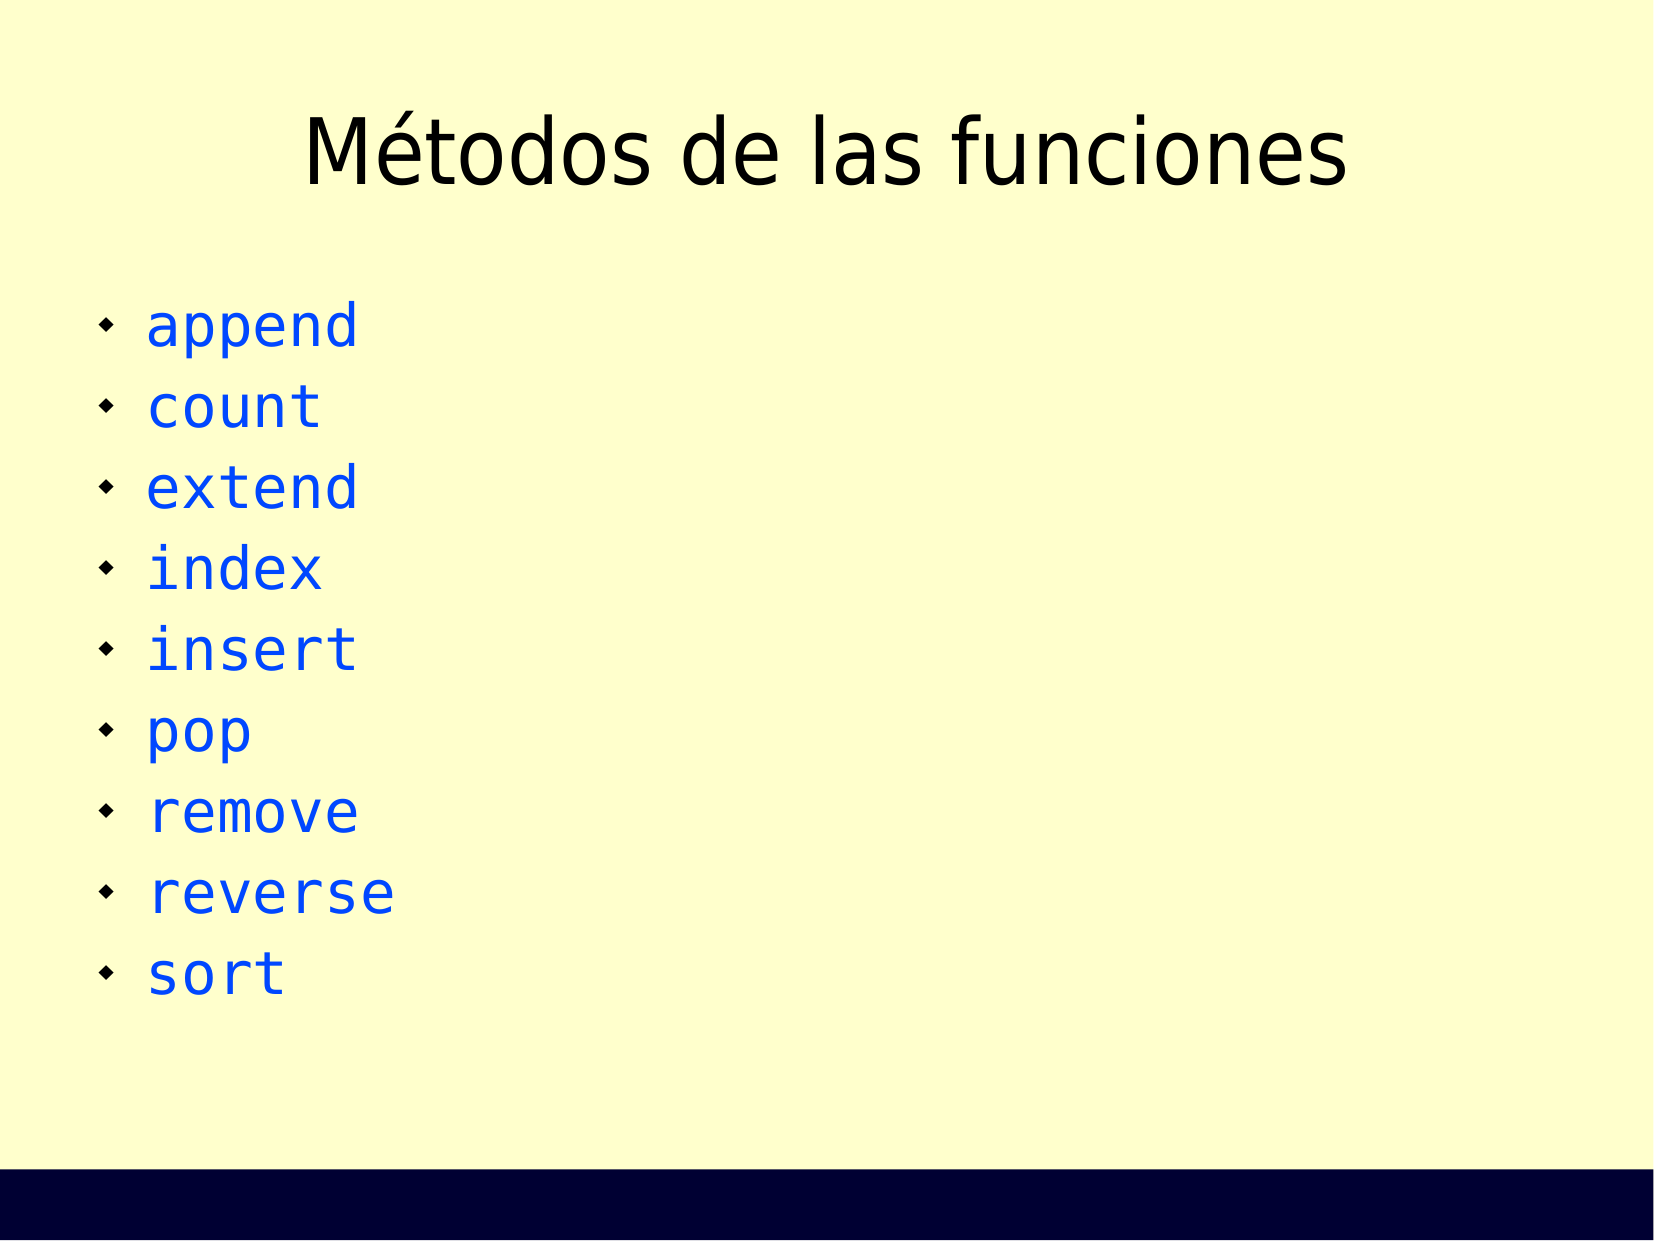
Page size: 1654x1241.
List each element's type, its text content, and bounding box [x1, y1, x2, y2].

list append count extend index insert pop remove reverse sort [82, 290, 1538, 1010]
title Métodos de las funciones [82, 49, 1571, 257]
